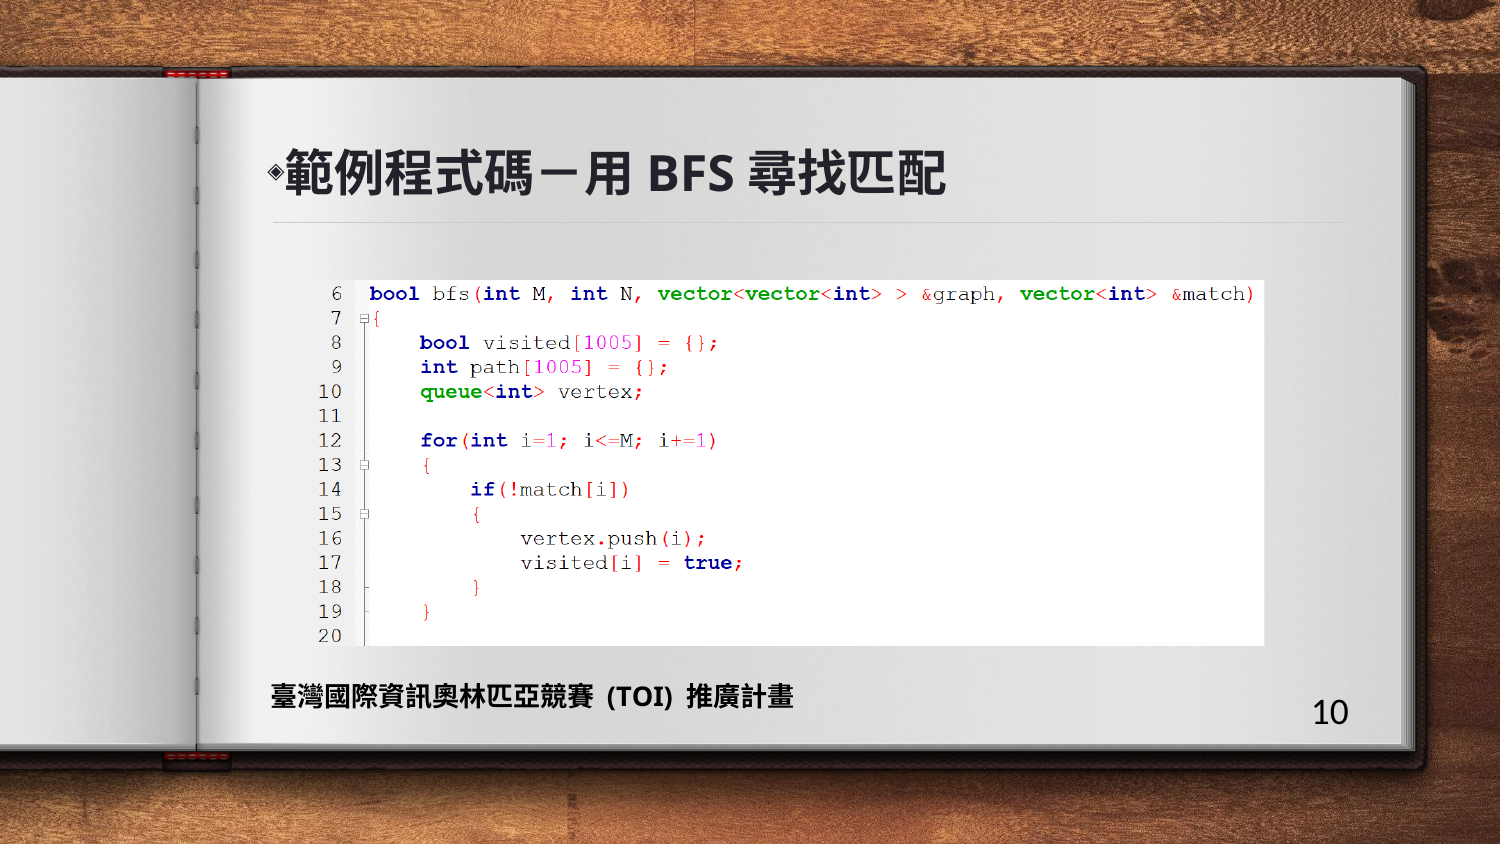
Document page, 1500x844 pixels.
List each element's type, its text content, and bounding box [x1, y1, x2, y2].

chart [306, 280, 1265, 646]
list 範例程式碼－用BFS尋找匹配 [252, 126, 1194, 226]
text_box [1295, 672, 1386, 737]
